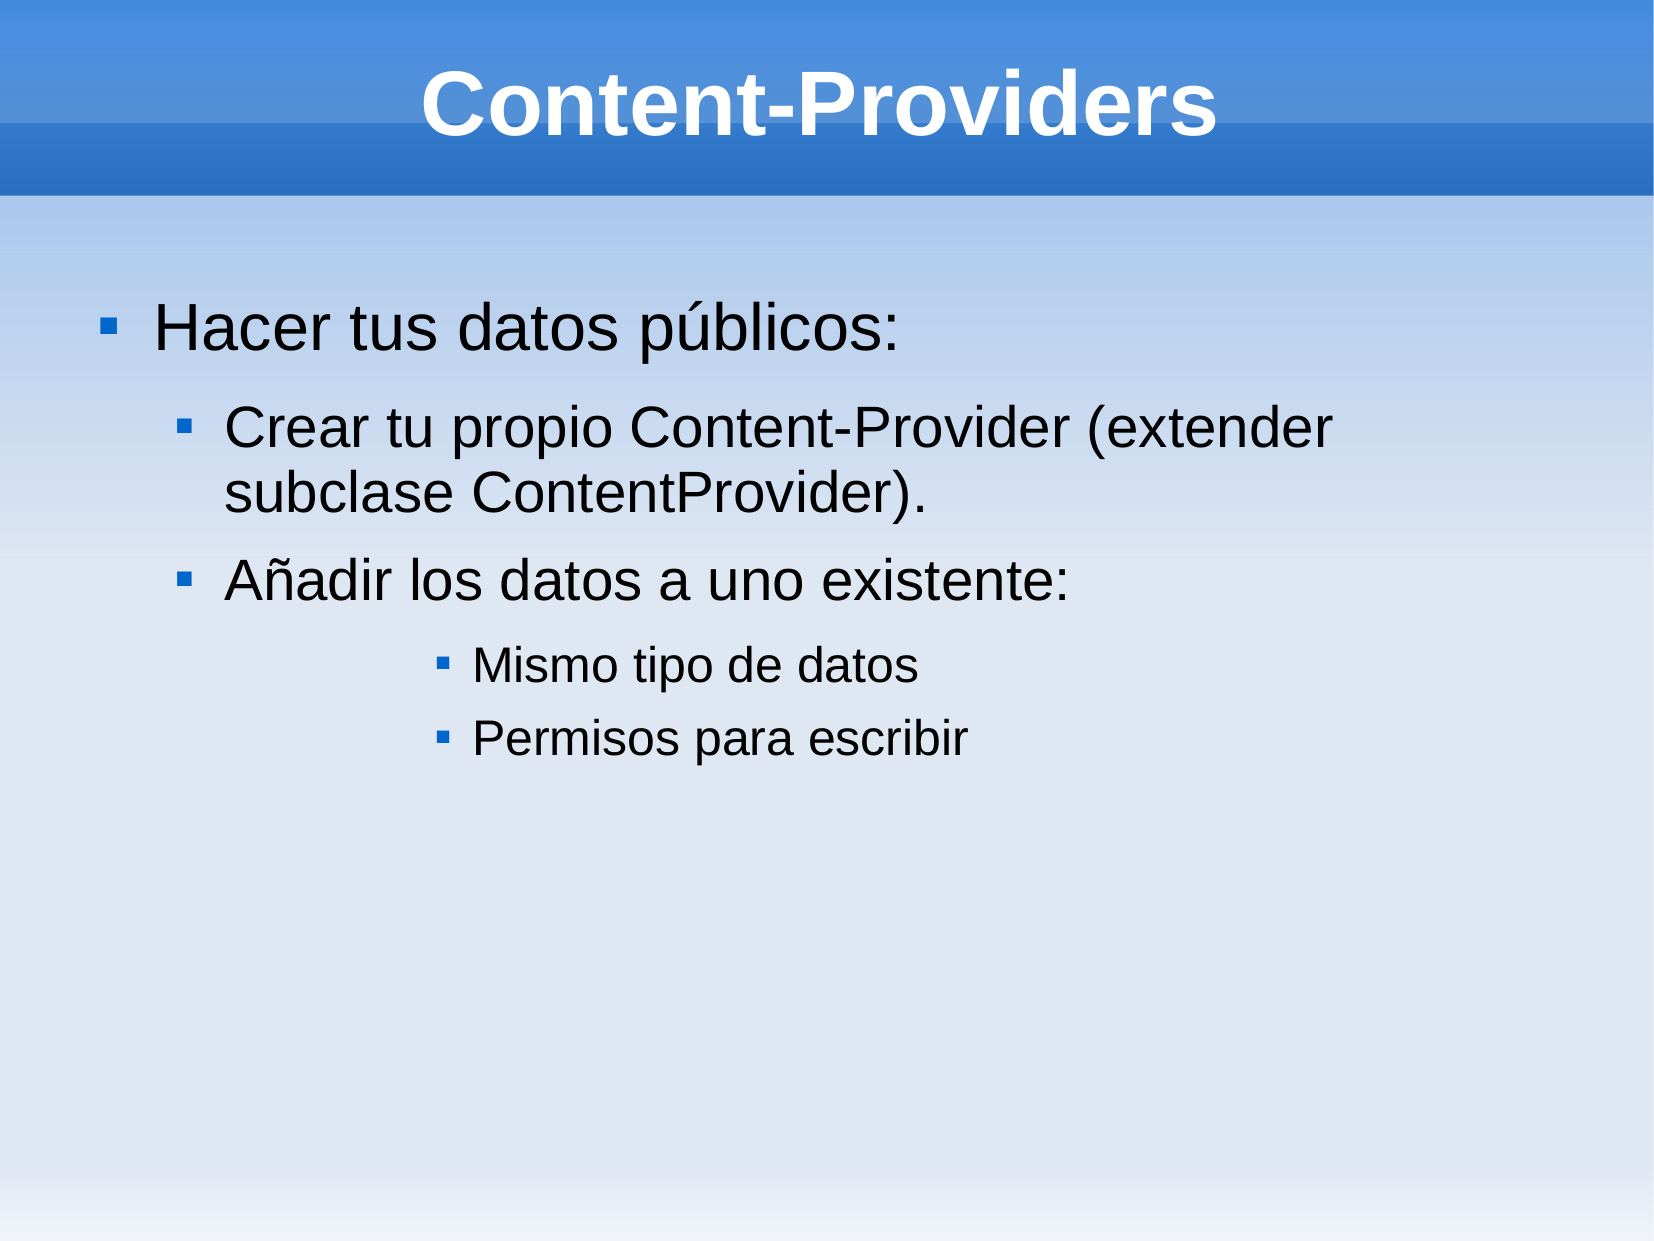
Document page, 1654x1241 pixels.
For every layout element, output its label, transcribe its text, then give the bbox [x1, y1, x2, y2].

title Content-Providers [76, 0, 1565, 208]
picture [0, 0, 1654, 1241]
list Hacer tus datos públicos: Crear tu propio Content-Provider (extender subclase ContentProvider). Añadir los datos a uno existente: Mismo tipo de datos Permisos para escribir [82, 290, 1571, 1094]
